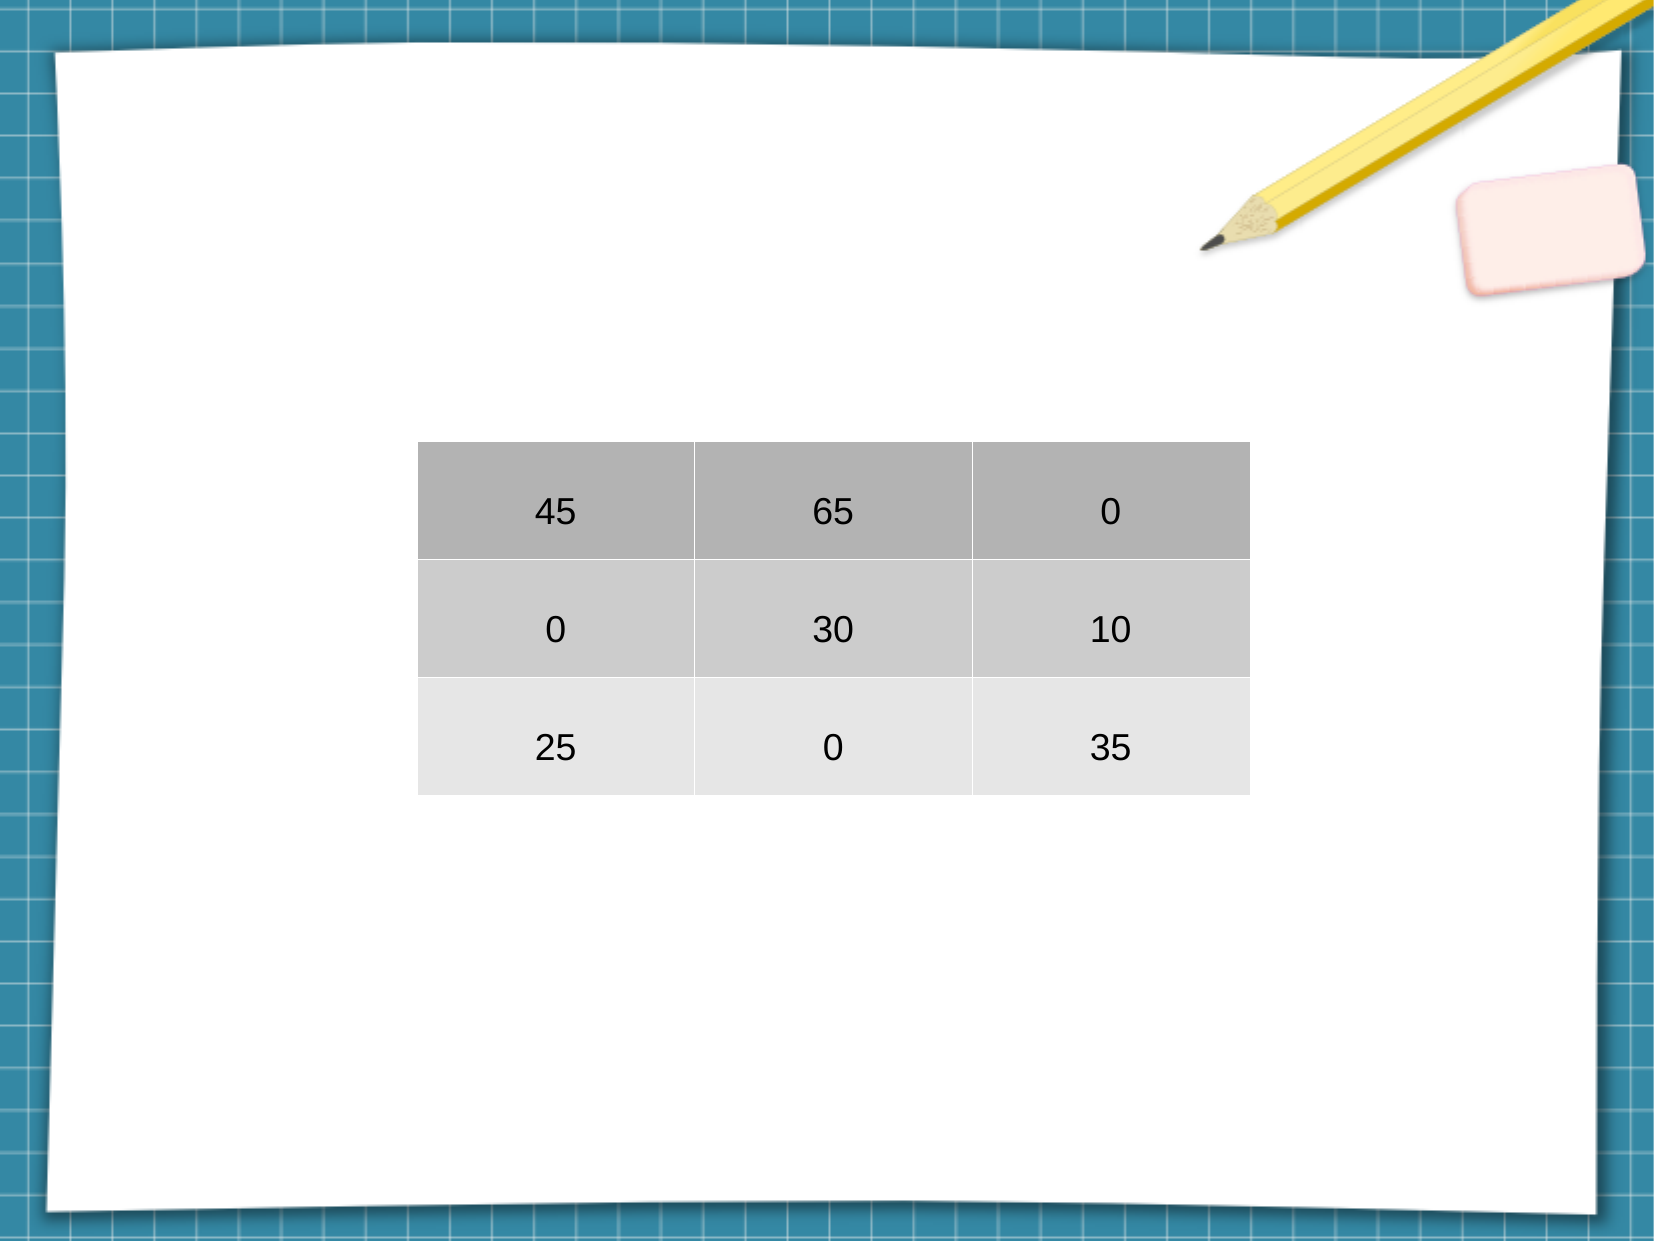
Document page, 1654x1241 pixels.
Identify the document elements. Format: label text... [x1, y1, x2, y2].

table_header 45 [418, 442, 694, 559]
table_cell 0 [418, 560, 694, 677]
table_cell 10 [973, 560, 1250, 677]
table_cell 0 [695, 678, 972, 795]
table_header 65 [695, 442, 972, 559]
picture [0, 0, 1654, 1241]
table_cell 30 [695, 560, 972, 677]
table_cell 25 [418, 678, 694, 795]
table_cell 35 [973, 678, 1250, 795]
table_header 0 [973, 442, 1250, 559]
